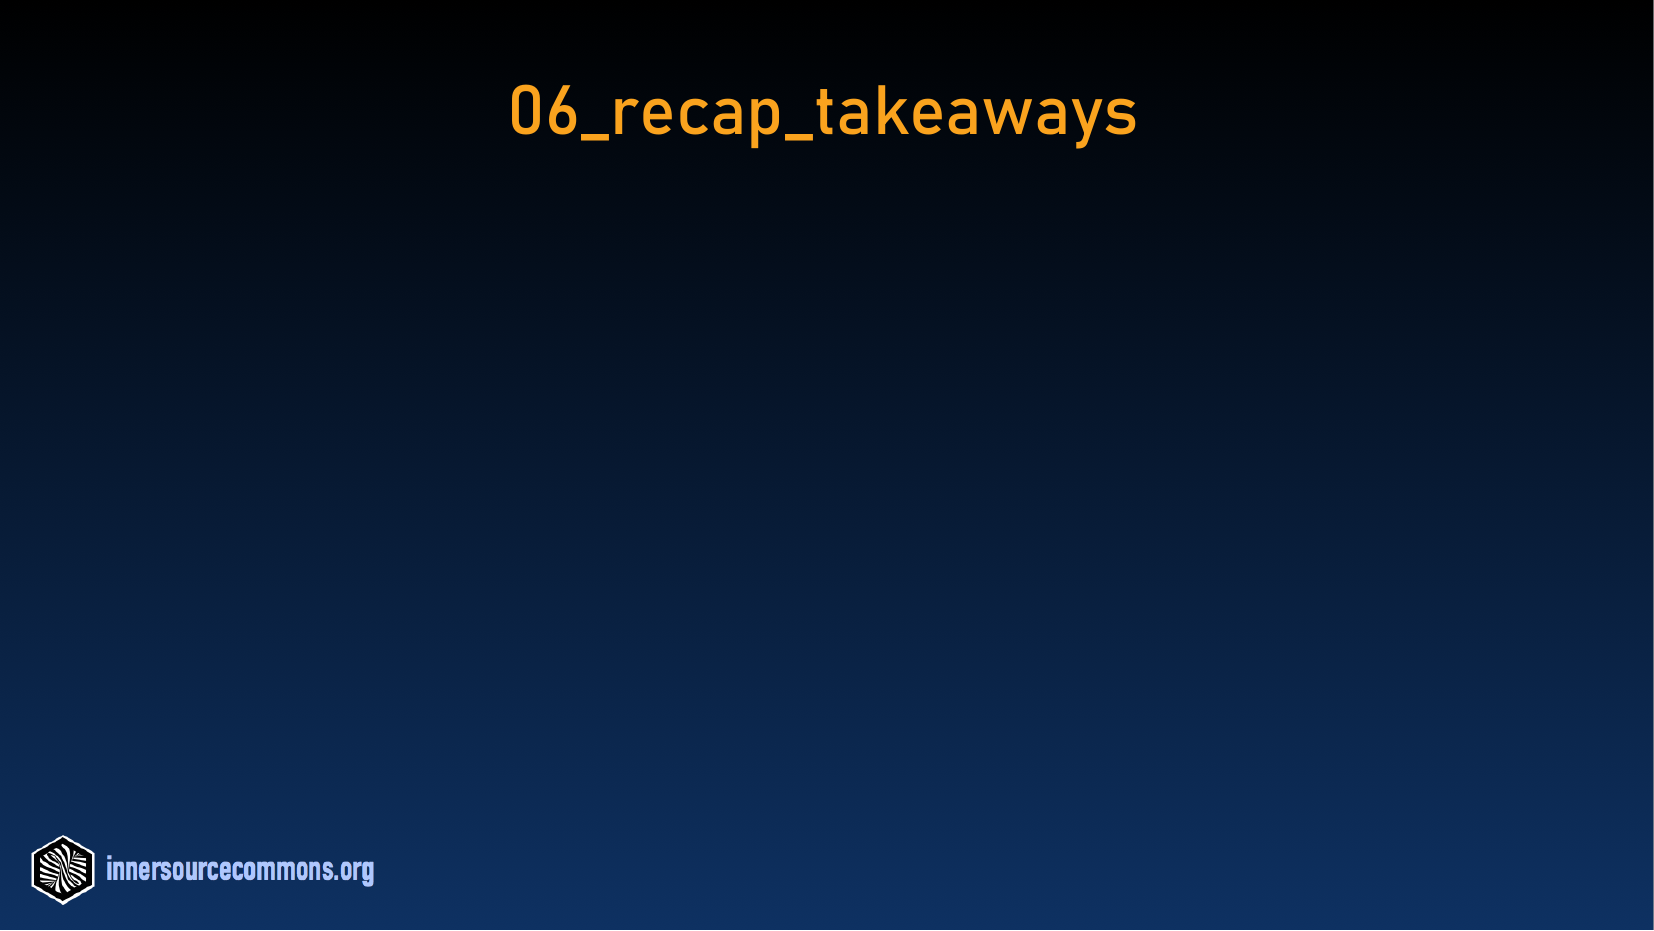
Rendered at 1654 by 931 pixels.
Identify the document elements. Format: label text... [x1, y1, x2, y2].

picture [0, 0, 1654, 930]
title 06_recap_takeaways [82, 37, 1571, 193]
